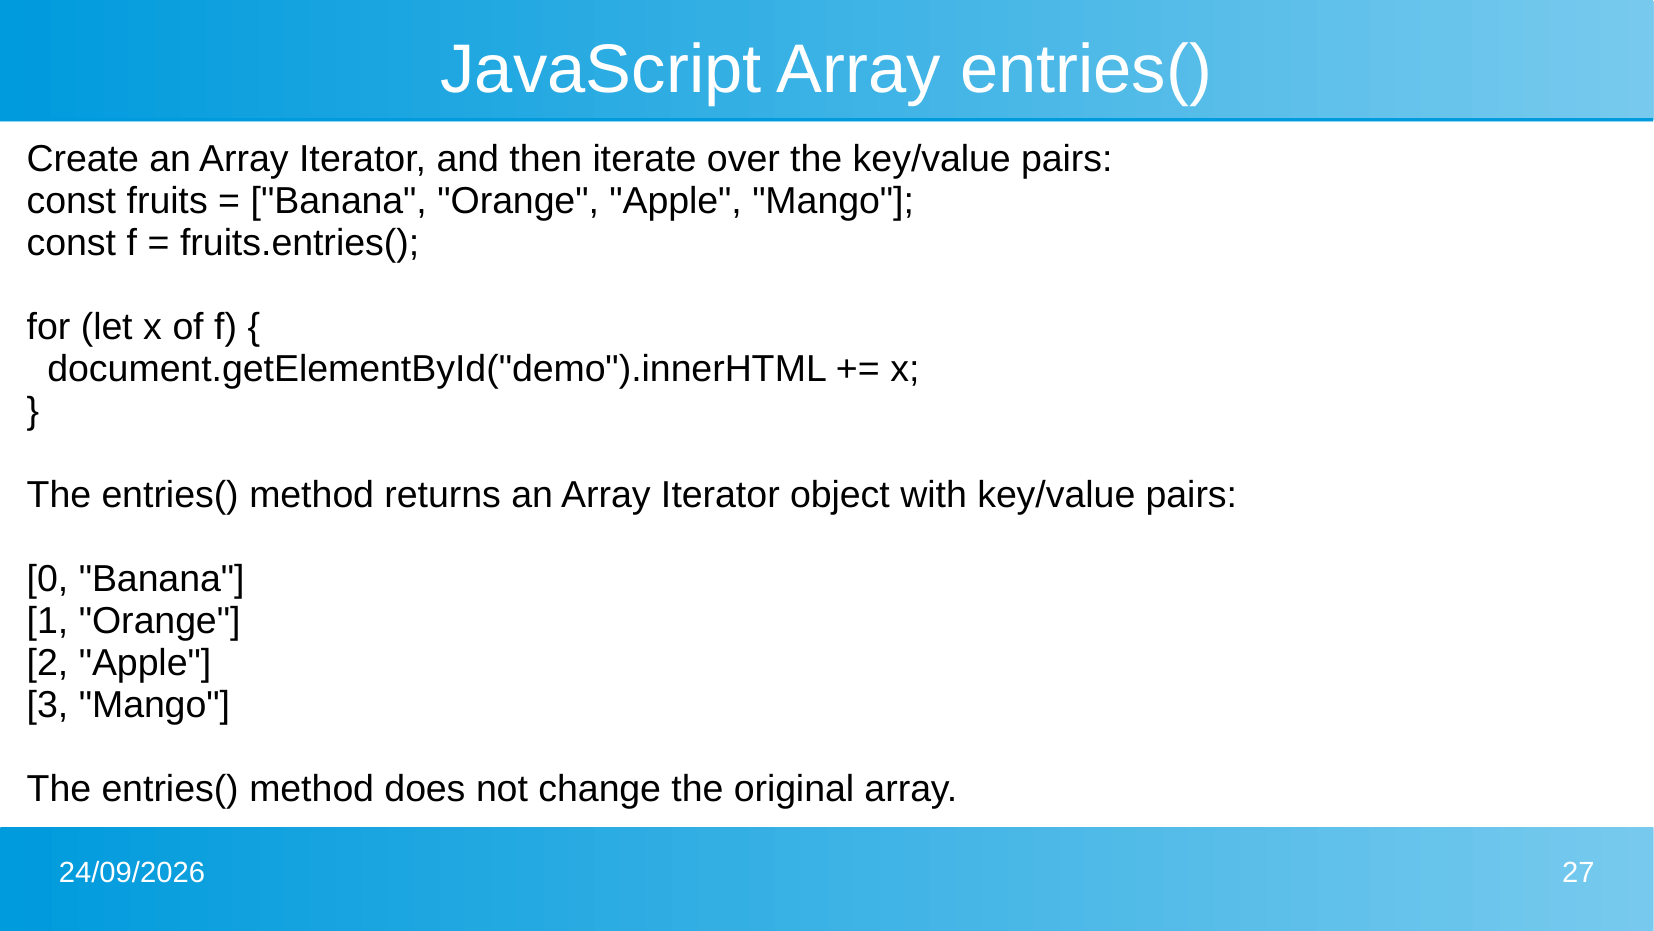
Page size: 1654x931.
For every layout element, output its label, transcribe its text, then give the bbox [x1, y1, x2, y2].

title JavaScript Array entries() [59, 29, 1595, 108]
text_box Create an Array Iterator, and then iterate over the key/value pairs: const fruits = ["Banana", "Orange", "Apple", "Mango"]; const f = fruits.entries(); for (let x of f) { document.getElementById("demo").innerHTML += x; } The entries() method returns an Array Iterator object with key/value pairs: [0, "Banana"] [1, "Orange"] [2, "Apple"] [3, "Mango"] The entries() method does not change the original array. [11, 129, 1577, 817]
